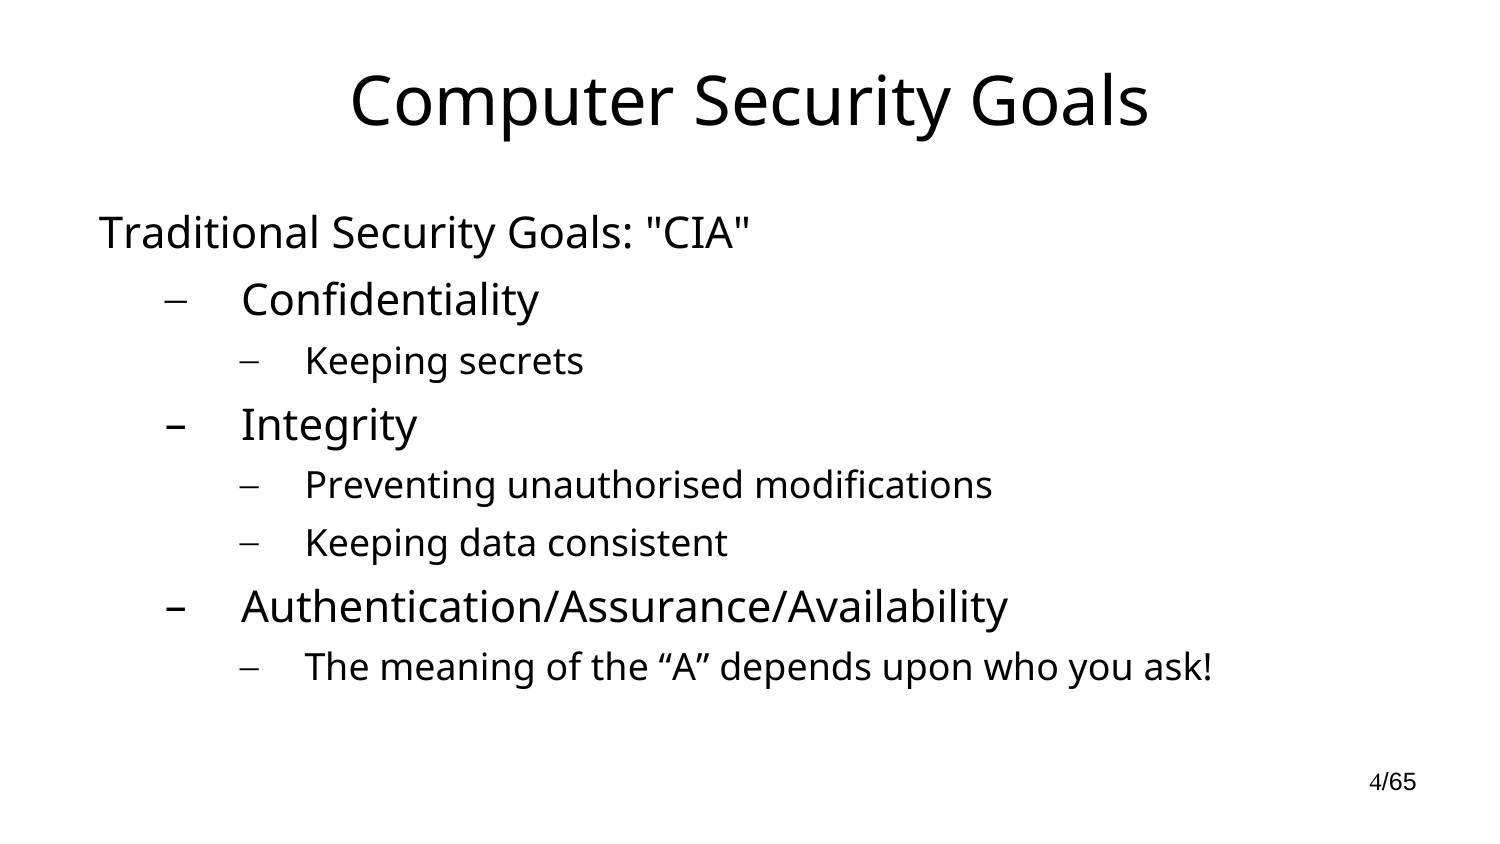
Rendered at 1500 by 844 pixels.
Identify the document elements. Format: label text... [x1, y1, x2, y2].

list Traditional Security Goals: "CIA" Confidentiality Keeping secrets Integrity Preventing unauthorised modifications Keeping data consistent Authentication/Assurance/Availability The meaning of the “A” depends upon who you ask! [75, 196, 1426, 721]
title Computer Security Goals [112, 28, 1388, 169]
